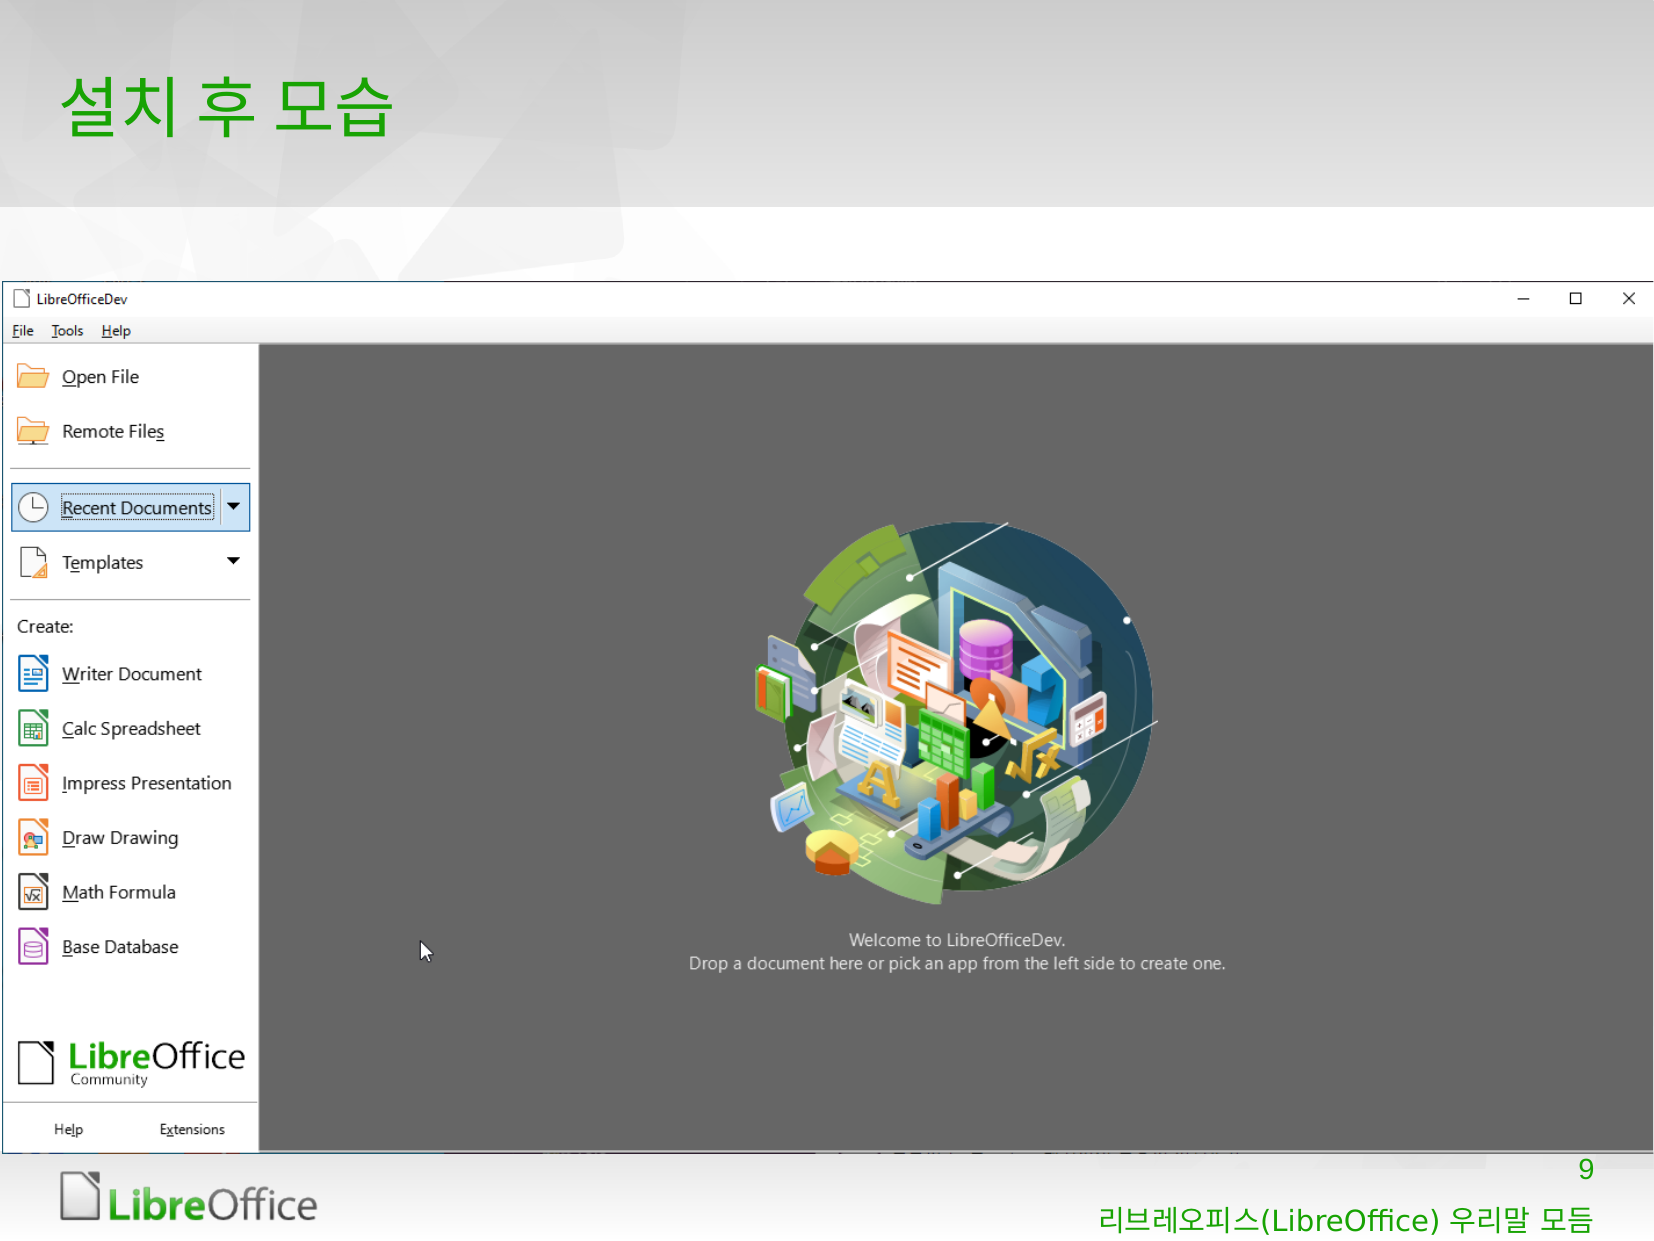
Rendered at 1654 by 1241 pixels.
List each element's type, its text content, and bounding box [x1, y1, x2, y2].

picture [0, 0, 1654, 1240]
title 설치 후 모습 [59, 29, 1595, 178]
picture [1582, 1161, 1590, 1169]
